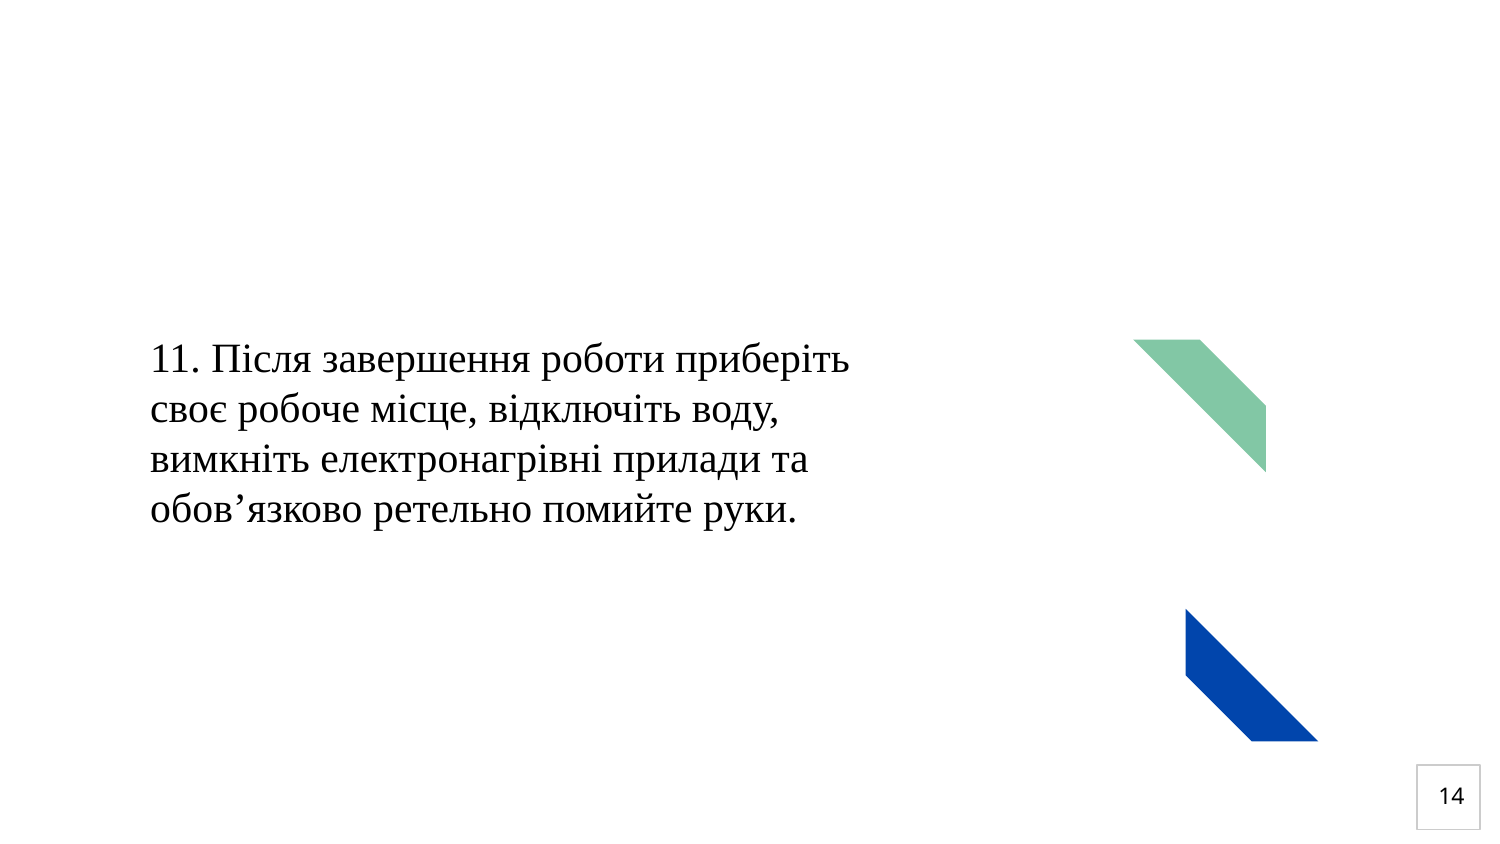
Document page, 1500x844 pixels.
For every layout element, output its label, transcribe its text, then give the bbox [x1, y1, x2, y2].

slide_number <number> [1417, 764, 1480, 830]
title 11. Після завершення роботи приберіть своє робоче місце, відключіть воду, вимкніть електронагрівні прилади та обов’язково ретельно помийте руки. [135, 142, 888, 720]
